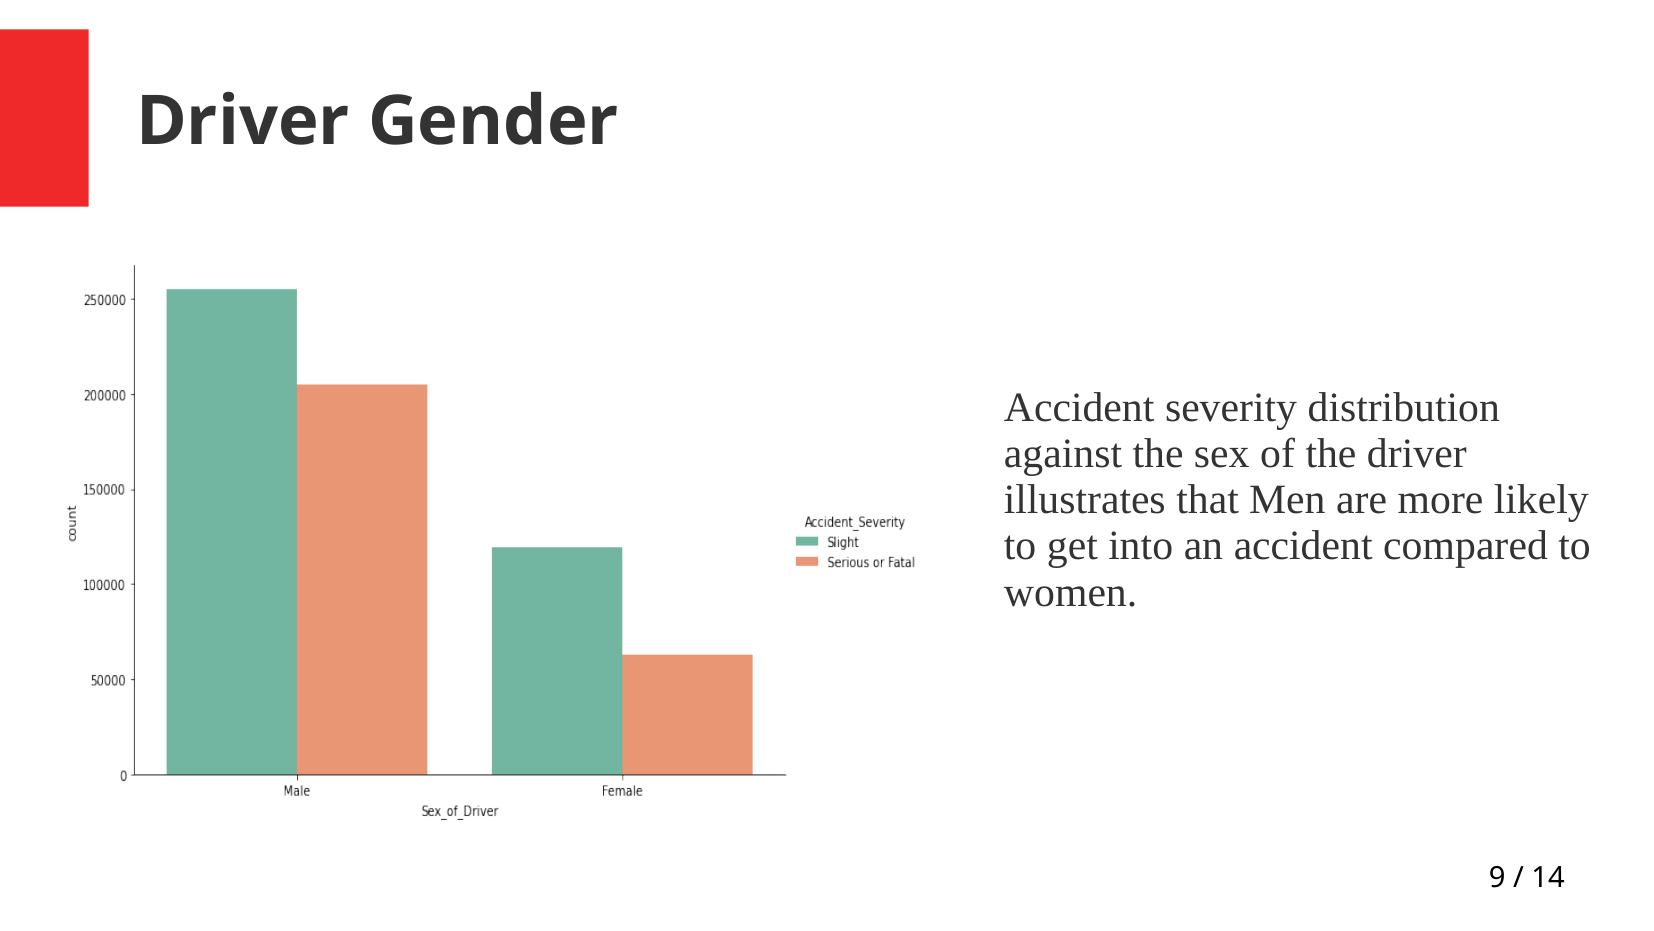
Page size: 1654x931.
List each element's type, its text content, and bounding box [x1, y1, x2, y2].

picture [59, 257, 925, 827]
list Accident severity distribution against the sex of the driver illustrates that Men are more likely to get into an accident compared to women. [1003, 383, 1596, 621]
title Driver Gender [118, 29, 1595, 207]
